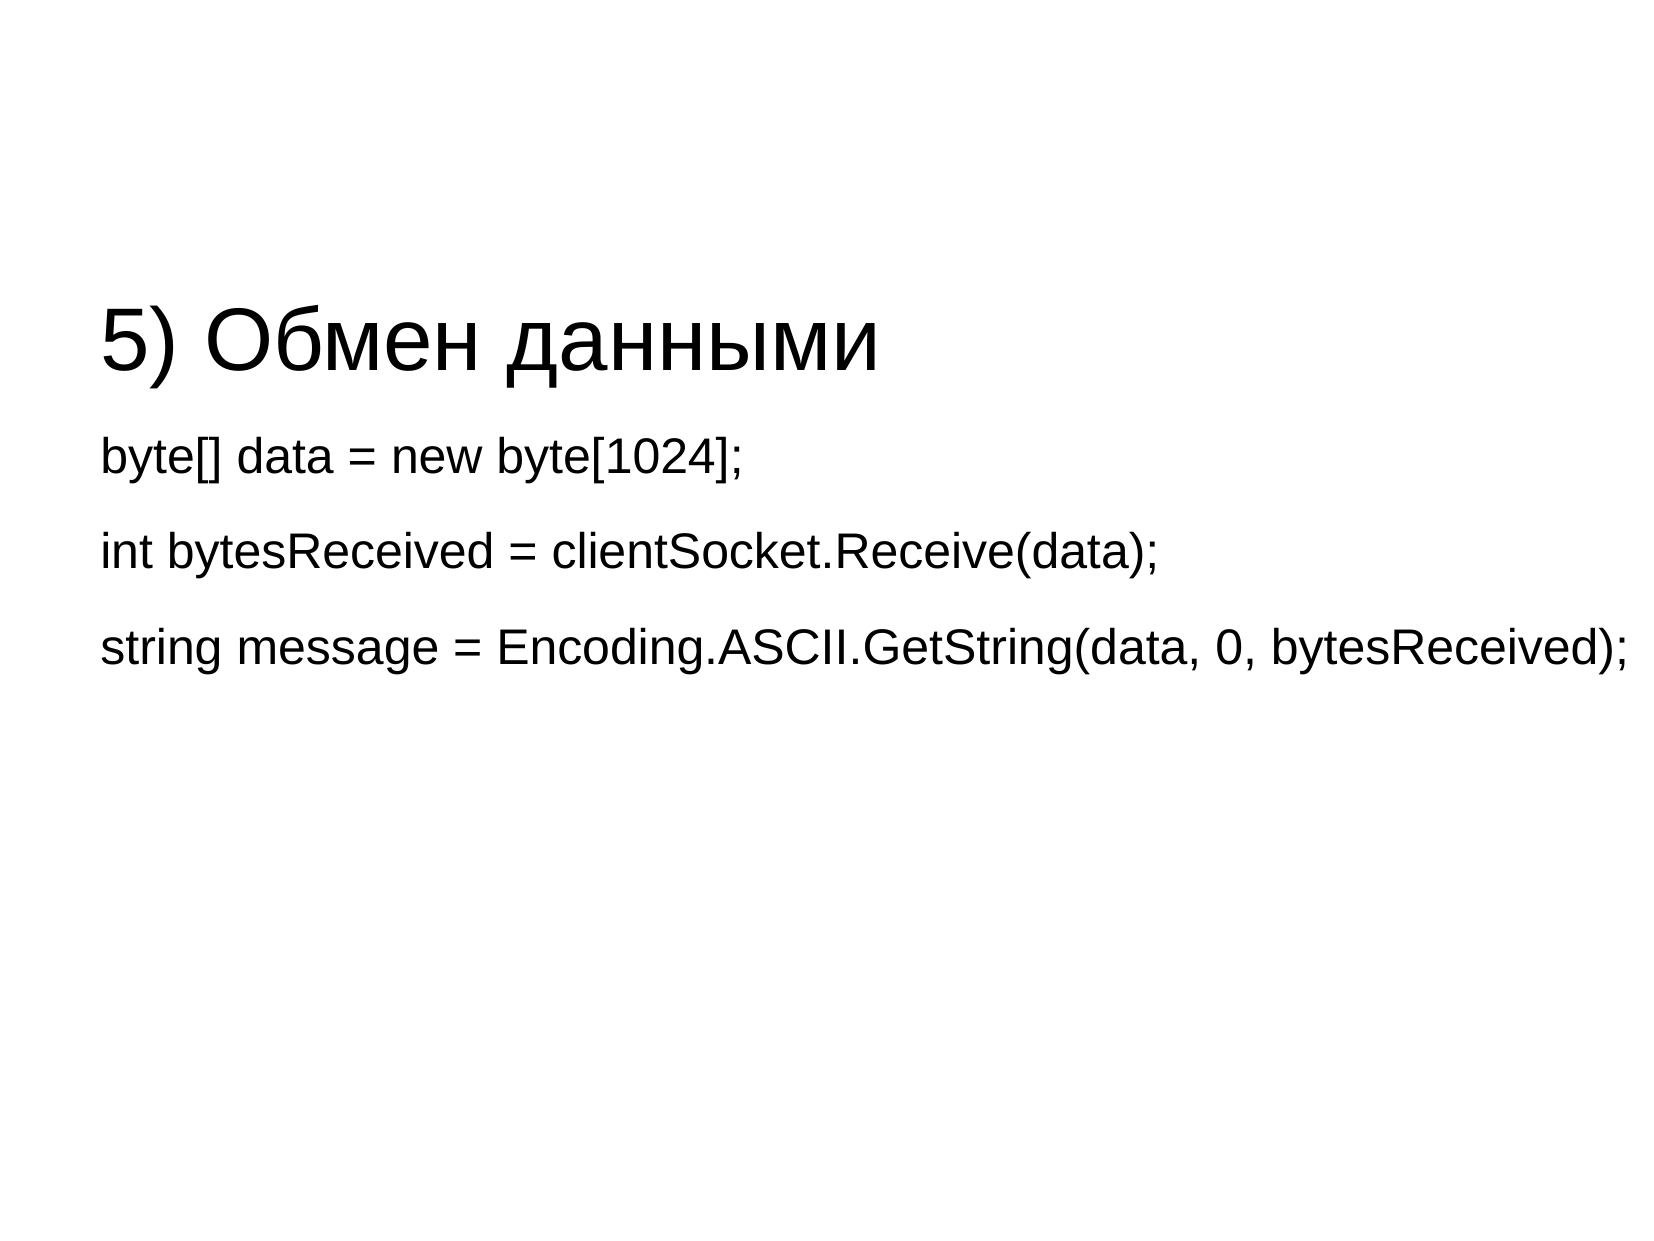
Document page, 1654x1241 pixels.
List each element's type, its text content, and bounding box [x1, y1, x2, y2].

list 5) Обмен данными byte[] data = new byte[1024]; int bytesReceived = clientSocket.Receive(data); string message = Encoding.ASCII.GetString(data, 0, bytesReceived); [29, 290, 1654, 1010]
